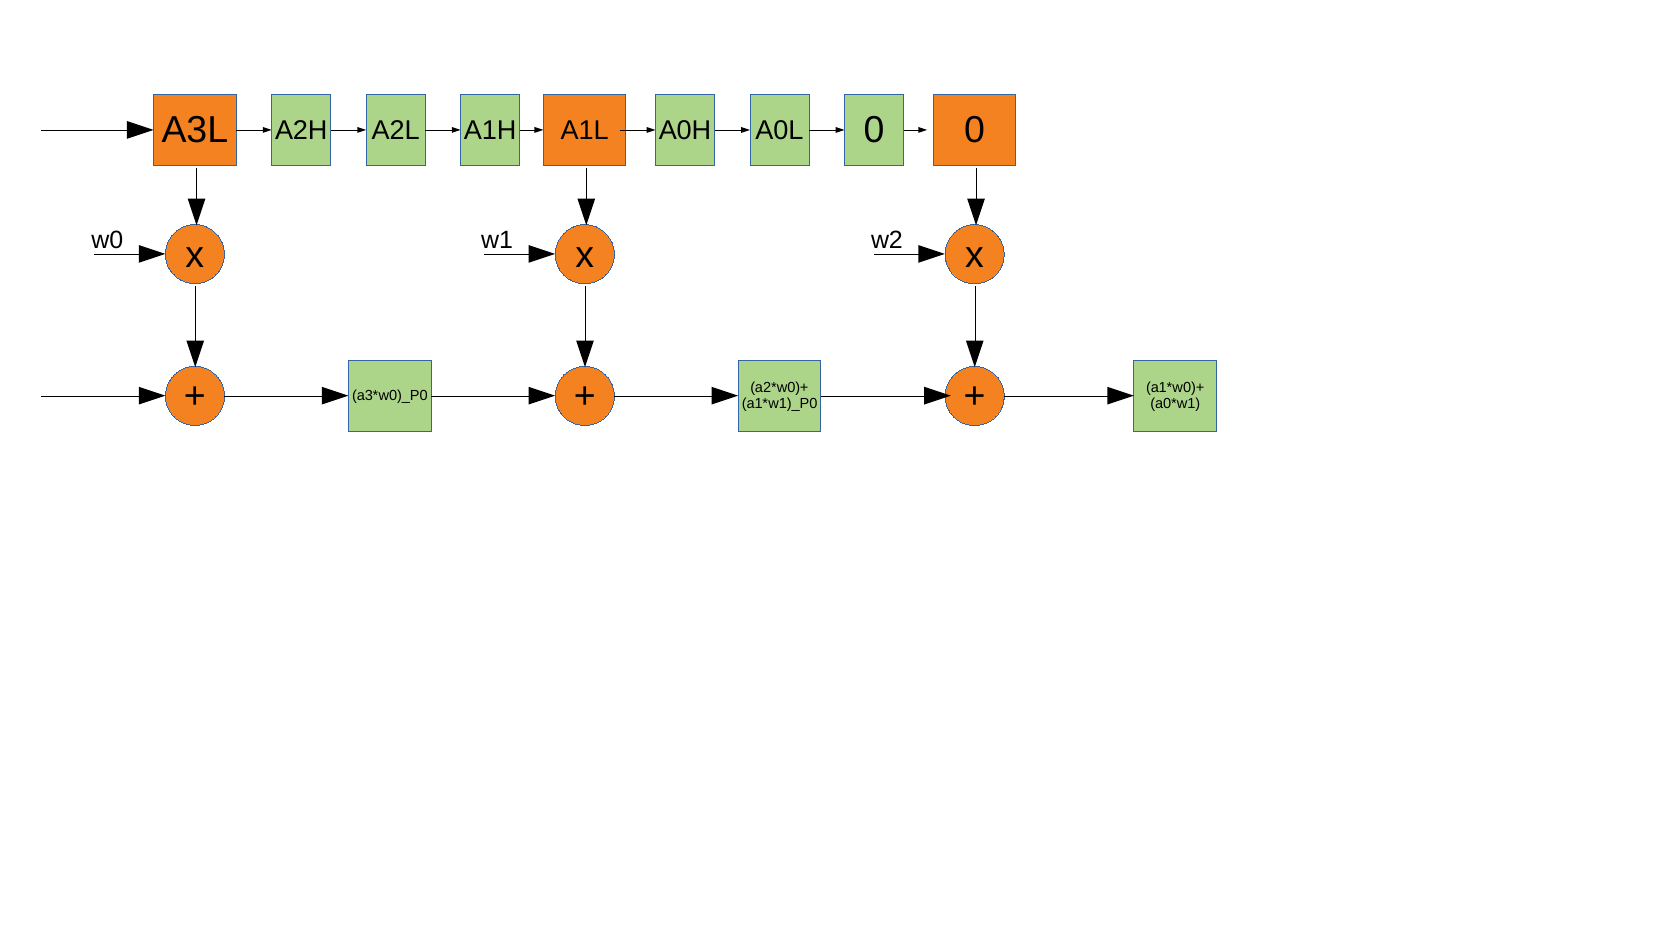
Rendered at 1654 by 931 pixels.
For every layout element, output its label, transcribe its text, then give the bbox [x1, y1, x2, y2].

text_box x [165, 224, 225, 284]
text_box A2H [271, 94, 331, 166]
text_box A0H [655, 94, 715, 166]
text_box A1L [543, 94, 626, 166]
text_box A1H [460, 94, 520, 166]
text_box (a1*w0)+ (a0*w1) [1133, 360, 1217, 432]
text_box A3L [153, 94, 237, 166]
text_box w0 [76, 218, 139, 262]
text_box A0L [750, 94, 810, 166]
text_box w2 [856, 218, 918, 262]
text_box + [945, 366, 1005, 426]
text_box w1 [466, 218, 529, 262]
text_box + [165, 366, 225, 426]
text_box A2L [366, 94, 426, 166]
text_box x [945, 224, 1005, 284]
text_box (a2*w0)+ (a1*w1)_P0 [738, 360, 821, 432]
text_box + [555, 366, 615, 426]
text_box (a3*w0)_P0 [348, 360, 432, 432]
text_box x [555, 224, 615, 284]
text_box 0 [844, 94, 904, 166]
text_box 0 [933, 94, 1016, 166]
